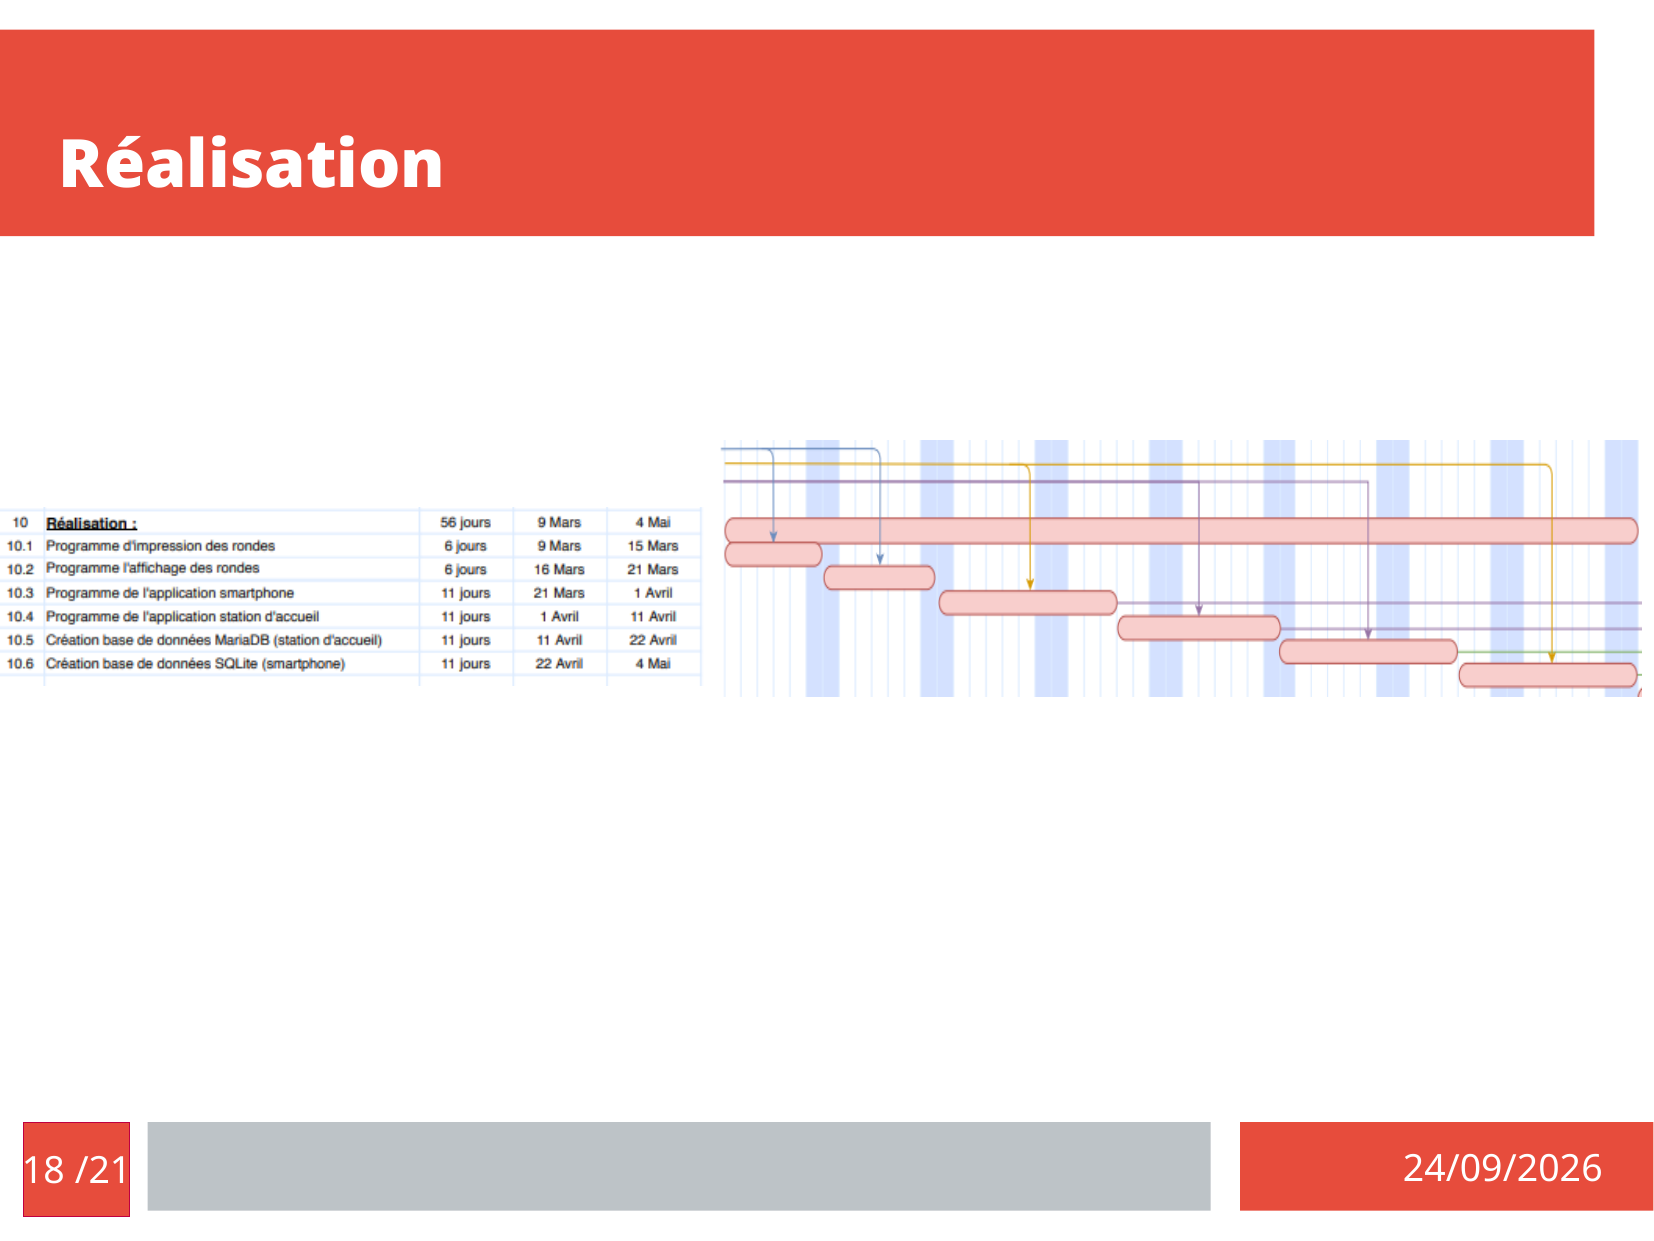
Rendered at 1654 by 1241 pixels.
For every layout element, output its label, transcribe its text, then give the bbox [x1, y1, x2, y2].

title Réalisation [59, 59, 1595, 207]
text_box <numéro> /21 [23, 1122, 130, 1217]
picture [0, 440, 1642, 697]
text_box 28/01/2020 [1388, 1133, 1634, 1196]
